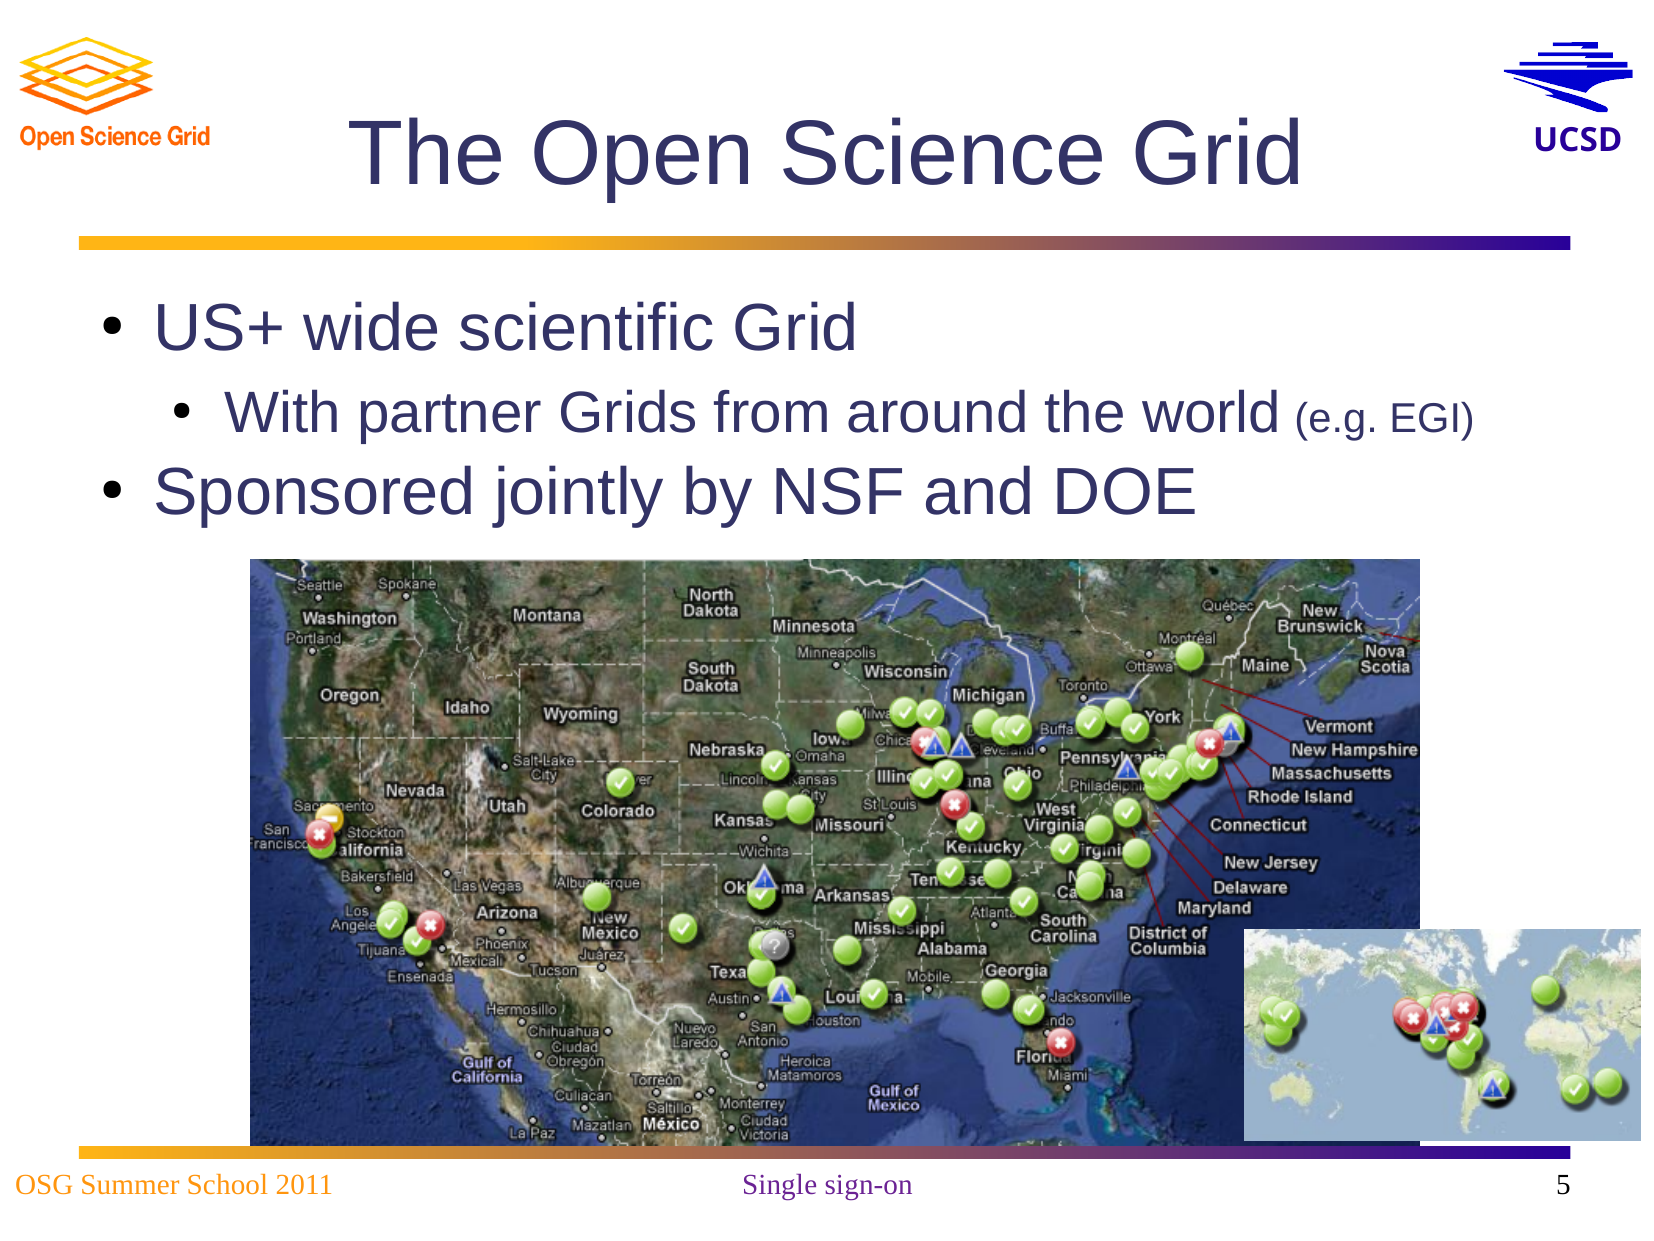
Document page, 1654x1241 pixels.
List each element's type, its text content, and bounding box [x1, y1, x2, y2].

picture [250, 929, 1641, 1146]
title The Open Science Grid [82, 49, 1571, 257]
picture [1495, 42, 1637, 118]
list US+ wide scientific Grid With partner Grids from around the world (e.g. EGI) Sponsored jointly by NSF and DOE [82, 290, 1571, 1109]
picture [0, 14, 229, 167]
